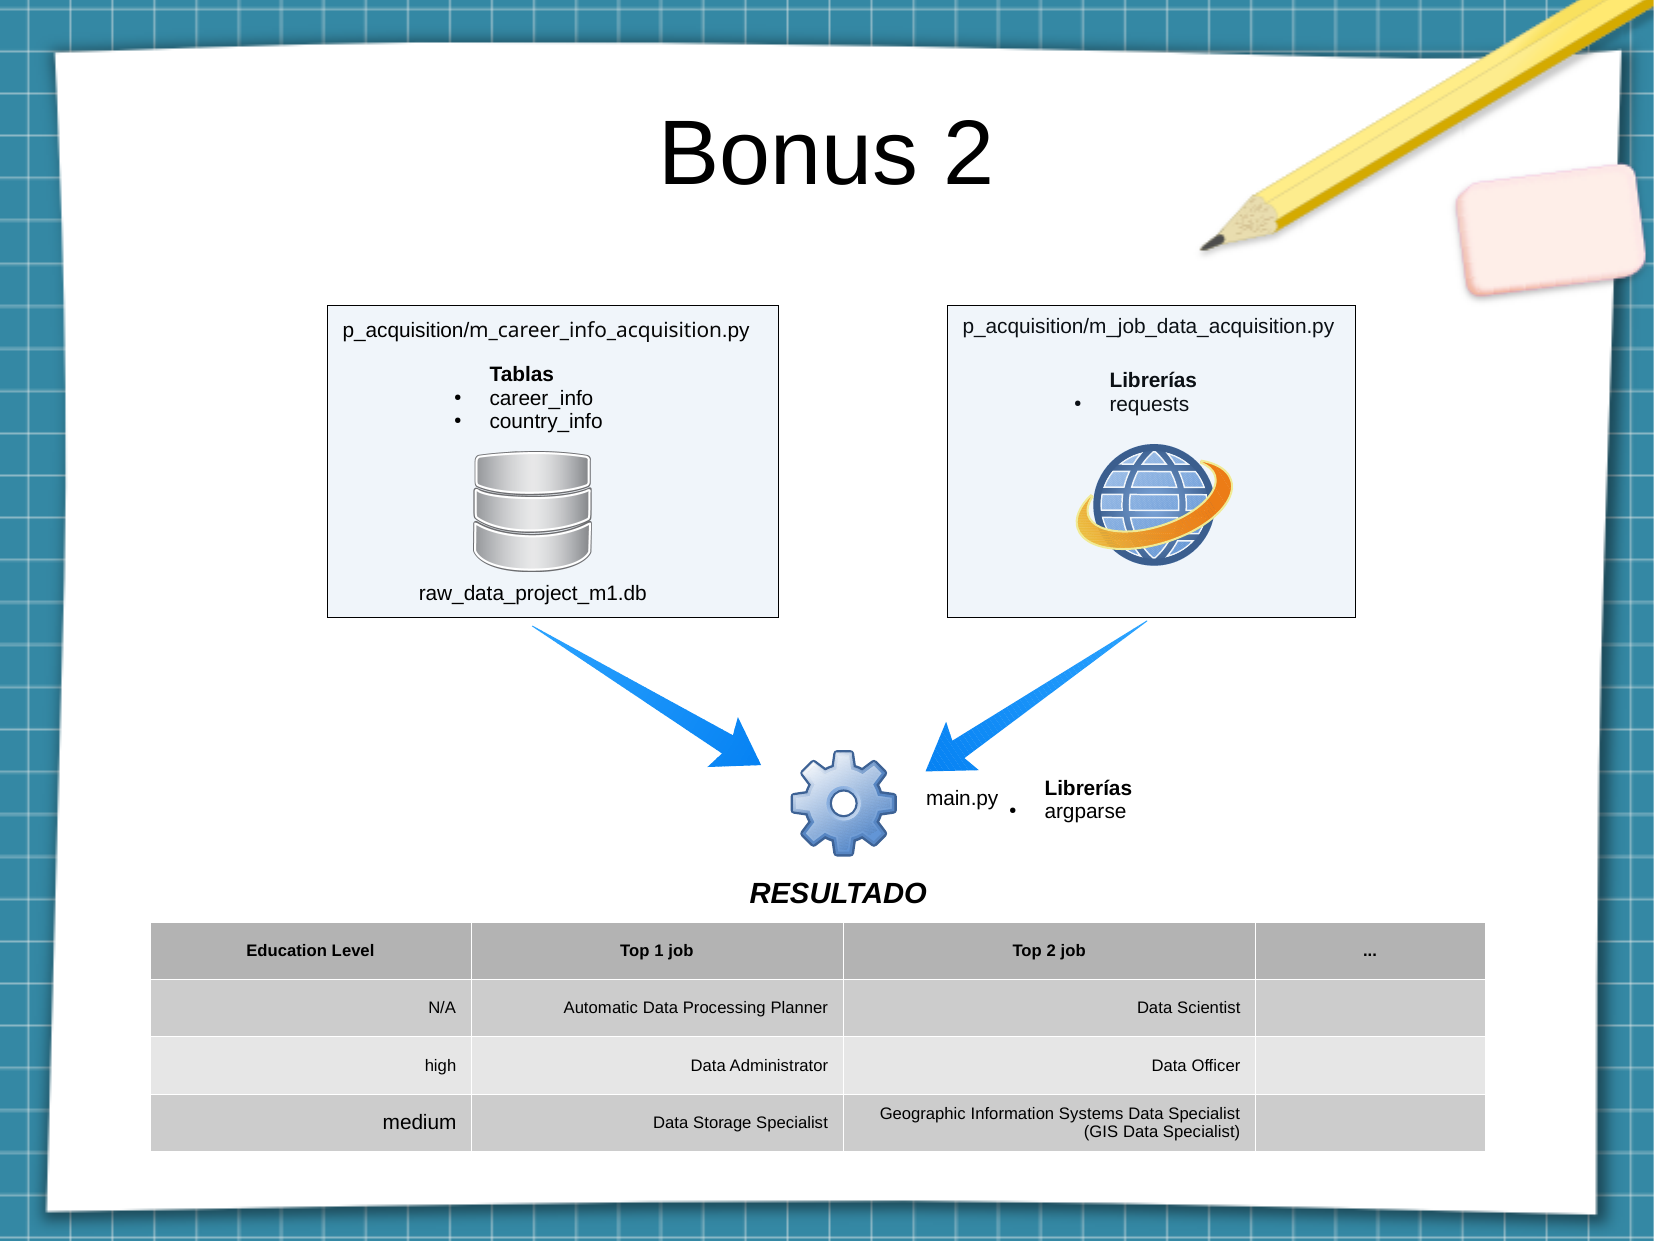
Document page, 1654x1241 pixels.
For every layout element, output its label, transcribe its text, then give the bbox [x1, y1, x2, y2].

table_cell Data Officer [844, 1037, 1255, 1094]
text_box [947, 305, 1356, 618]
table_header Top 1 job [472, 923, 843, 979]
table_cell [1256, 980, 1485, 1036]
table_cell Data Administrator [472, 1037, 843, 1094]
text_box p_acquisition/m_career_info_acquisition.py [327, 307, 777, 347]
text_box Tablas career_info country_info [439, 355, 635, 441]
table_header Top 2 job [844, 923, 1255, 979]
table_cell N/A [151, 980, 471, 1036]
table_cell medium [151, 1095, 471, 1151]
text_box [327, 305, 779, 618]
table_header ... [1256, 923, 1485, 979]
table_header Education Level [151, 923, 471, 979]
table_cell high [151, 1037, 471, 1094]
table_cell Automatic Data Processing Planner [472, 980, 843, 1036]
table_cell Geographic Information Systems Data Specialist (GIS Data Specialist) [844, 1095, 1255, 1151]
table_cell Data Storage Specialist [472, 1095, 843, 1151]
text_box RESULTADO [734, 869, 945, 918]
table_cell Data Scientist [844, 980, 1255, 1036]
text_box main.py [912, 779, 994, 825]
text_box Librerías argparse [994, 769, 1190, 855]
table_cell [1256, 1037, 1485, 1094]
table_cell [1256, 1095, 1485, 1151]
title Bonus 2 [82, 49, 1571, 257]
picture [0, 0, 1654, 1241]
text_box raw_data_project_m1.db [403, 574, 674, 620]
